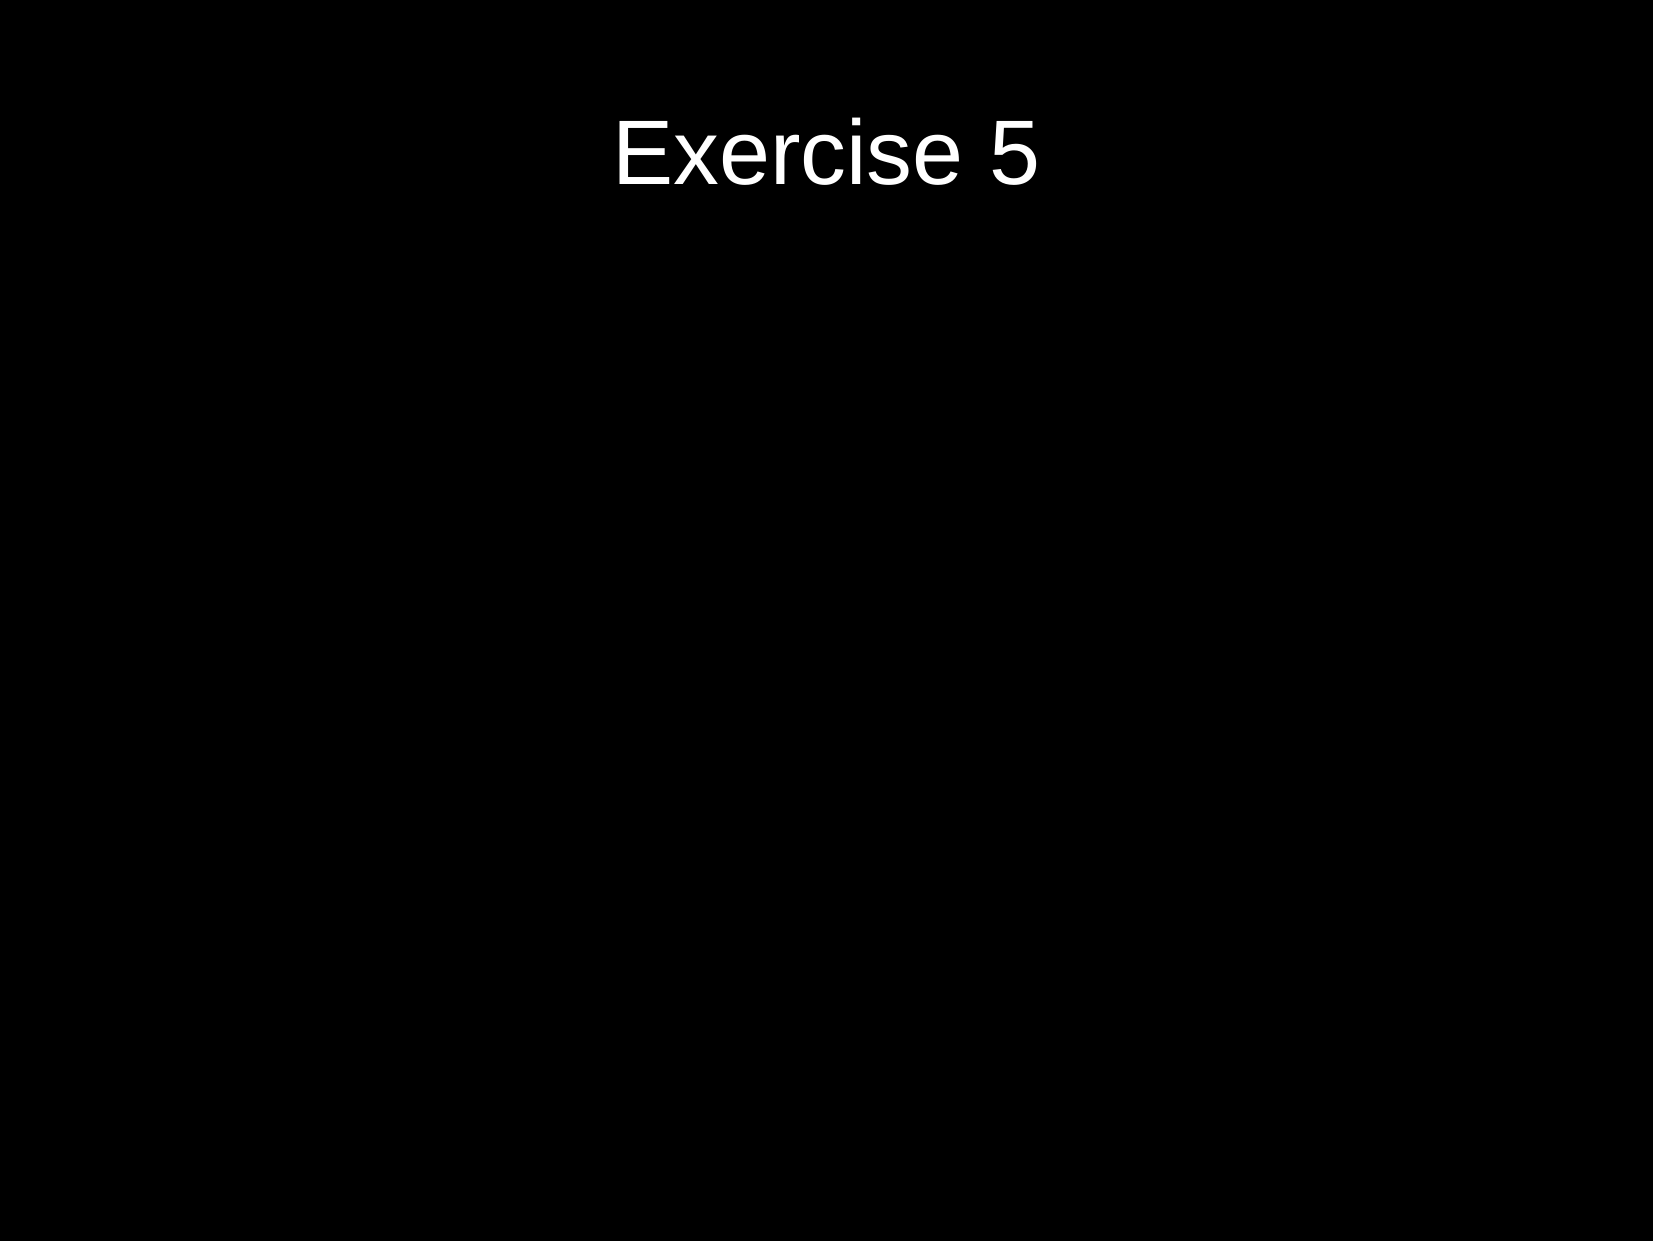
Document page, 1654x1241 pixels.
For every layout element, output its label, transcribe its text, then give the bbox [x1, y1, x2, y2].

title Exercise 5 [82, 49, 1571, 257]
